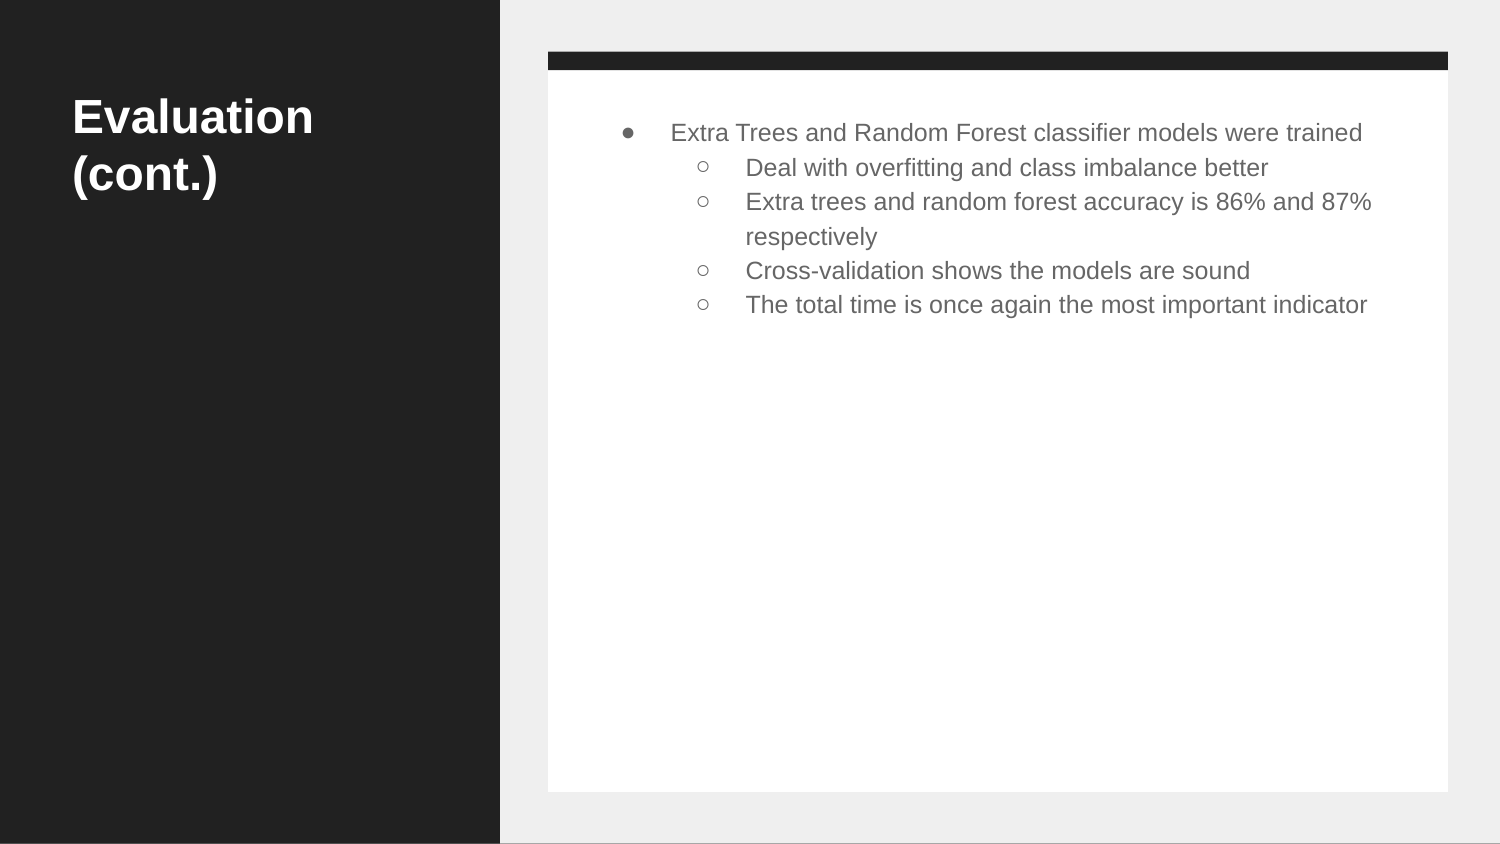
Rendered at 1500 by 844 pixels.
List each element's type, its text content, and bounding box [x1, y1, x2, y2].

list Extra Trees and Random Forest classifier models were trained Deal with overfitting and class imbalance better Extra trees and random forest accuracy is 86% and 87% respectively Cross-validation shows the models are sound The total time is once again the most important indicator [580, 97, 1416, 756]
title Evaluation (cont.) [57, 70, 443, 792]
